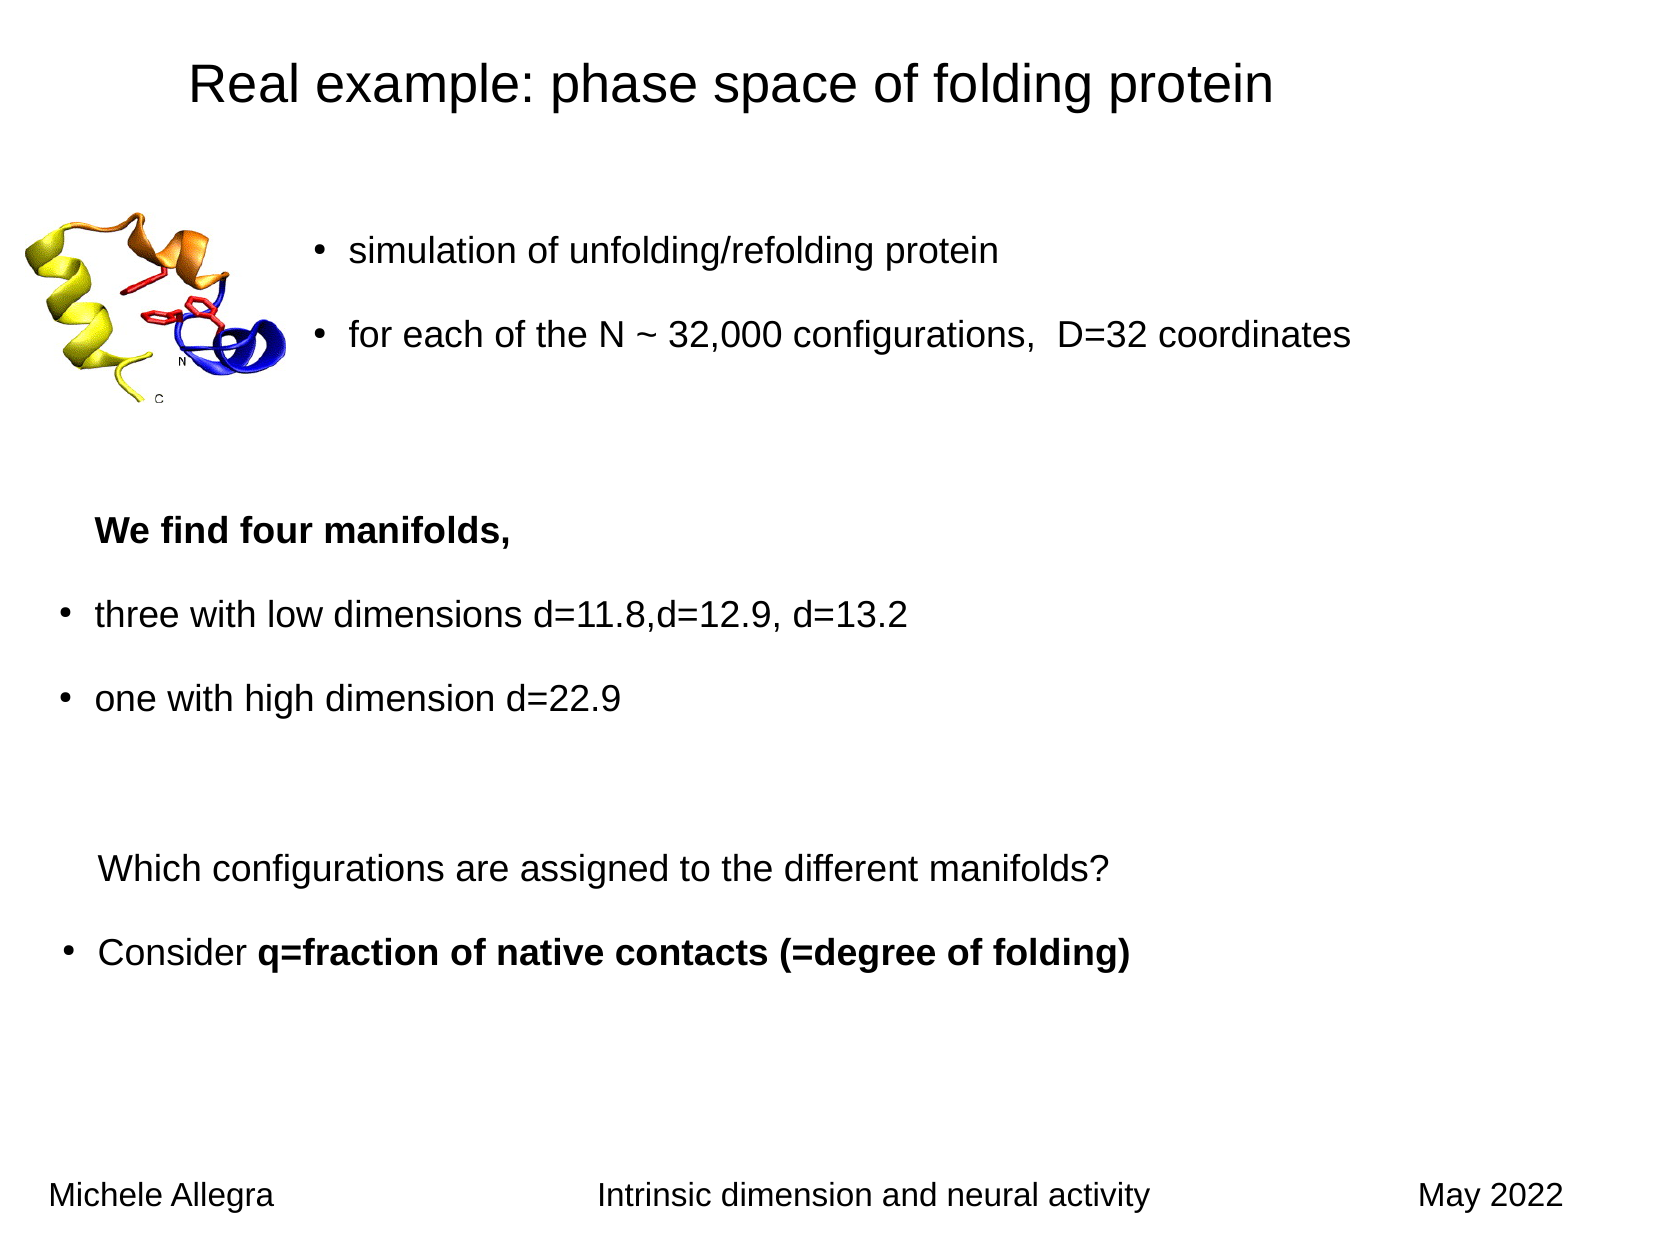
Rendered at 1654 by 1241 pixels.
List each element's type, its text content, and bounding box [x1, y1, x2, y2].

subtitle simulation of unfolding/refolding protein for each of the N ~ 32,000 configurations, D=32 coordinates [313, 159, 1430, 384]
text_box We find four manifolds, three with low dimensions d=11.8,d=12.9, d=13.2 one with high dimension d=22.9 [59, 467, 1607, 762]
text_box Michele Allegra Intrinsic dimension and neural activity May 2022 [33, 1168, 1603, 1221]
text_box Which configurations are assigned to the different manifolds? Consider q=fraction of native contacts (=degree of folding) [47, 839, 1264, 981]
title Real example: phase space of folding protein [106, 32, 1359, 136]
picture [25, 212, 286, 403]
